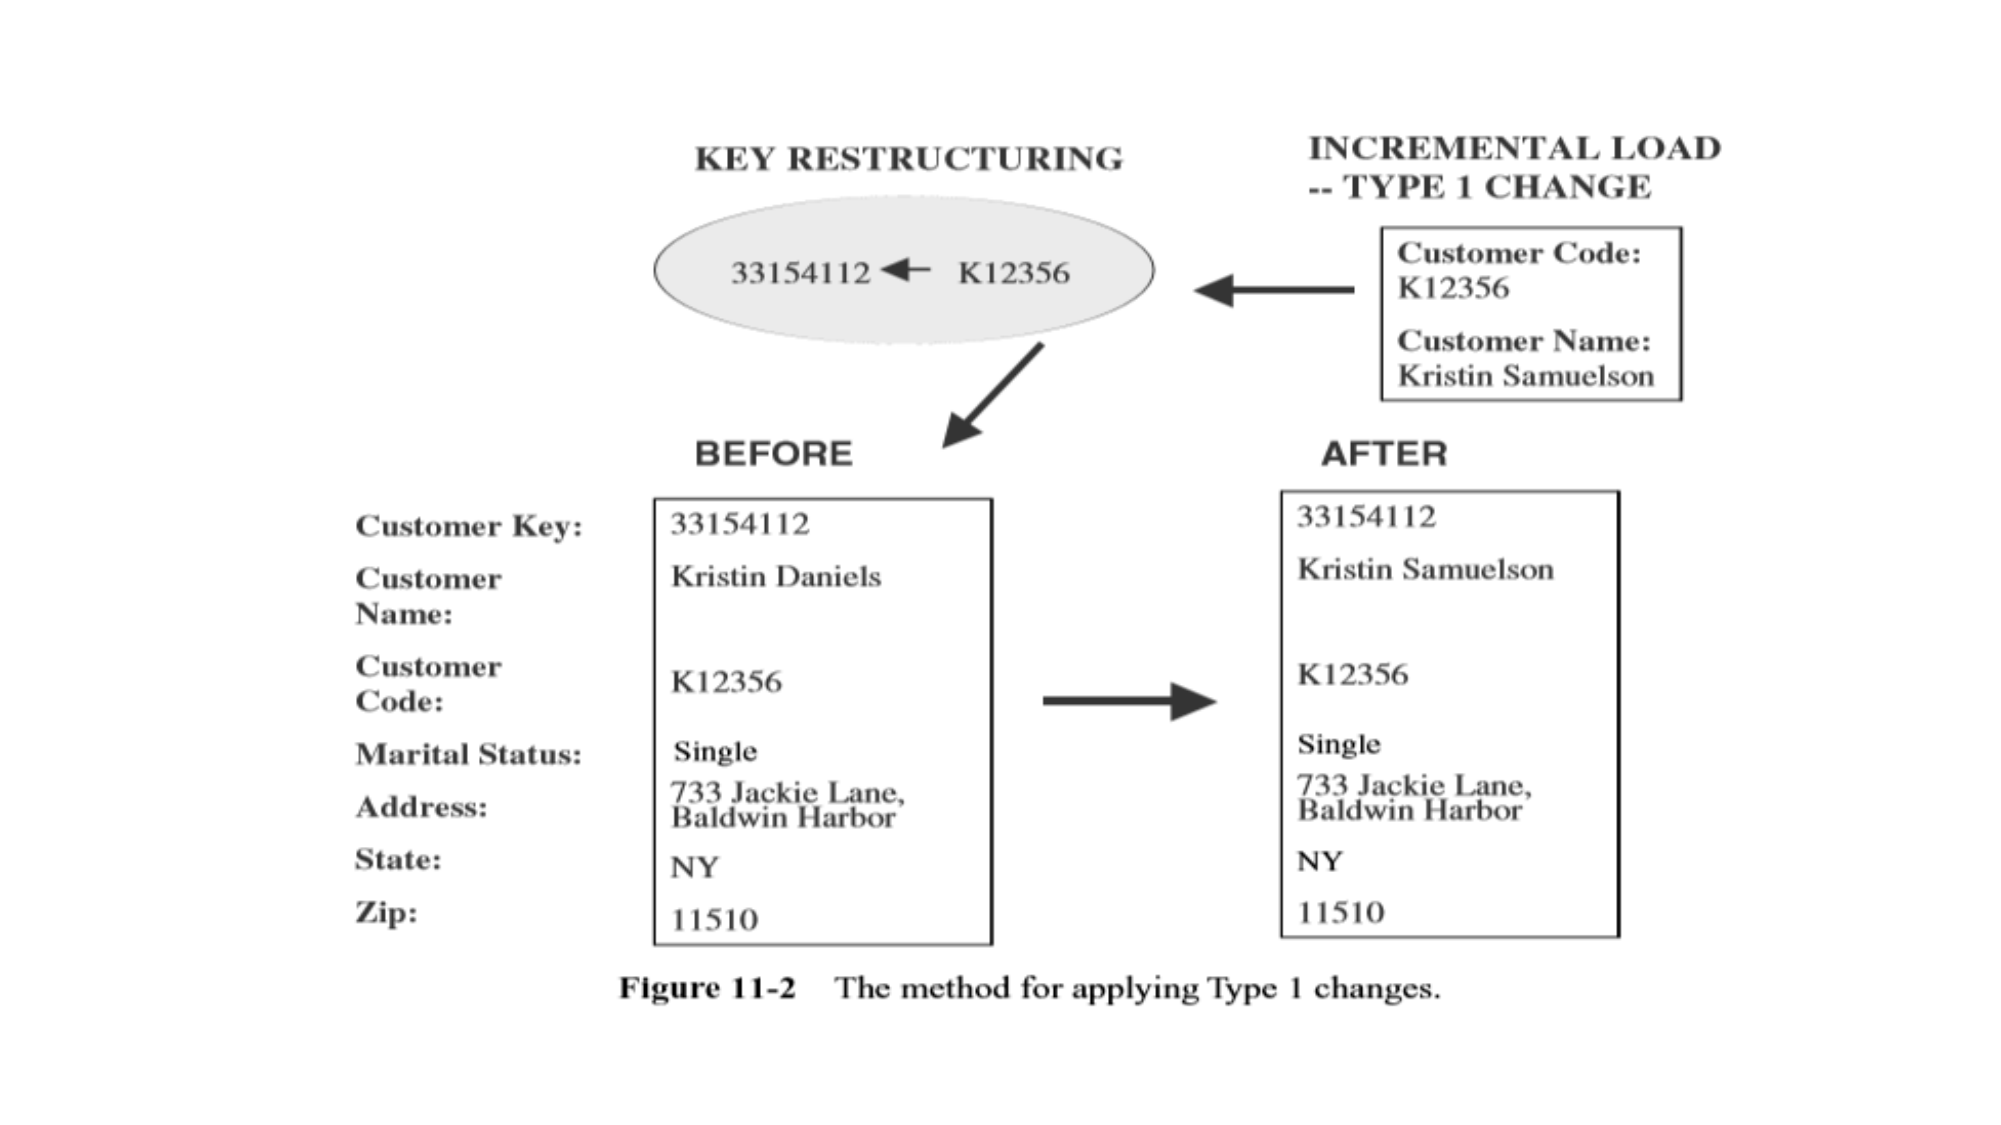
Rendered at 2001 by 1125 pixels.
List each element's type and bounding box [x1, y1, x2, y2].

picture [260, 93, 1788, 1032]
